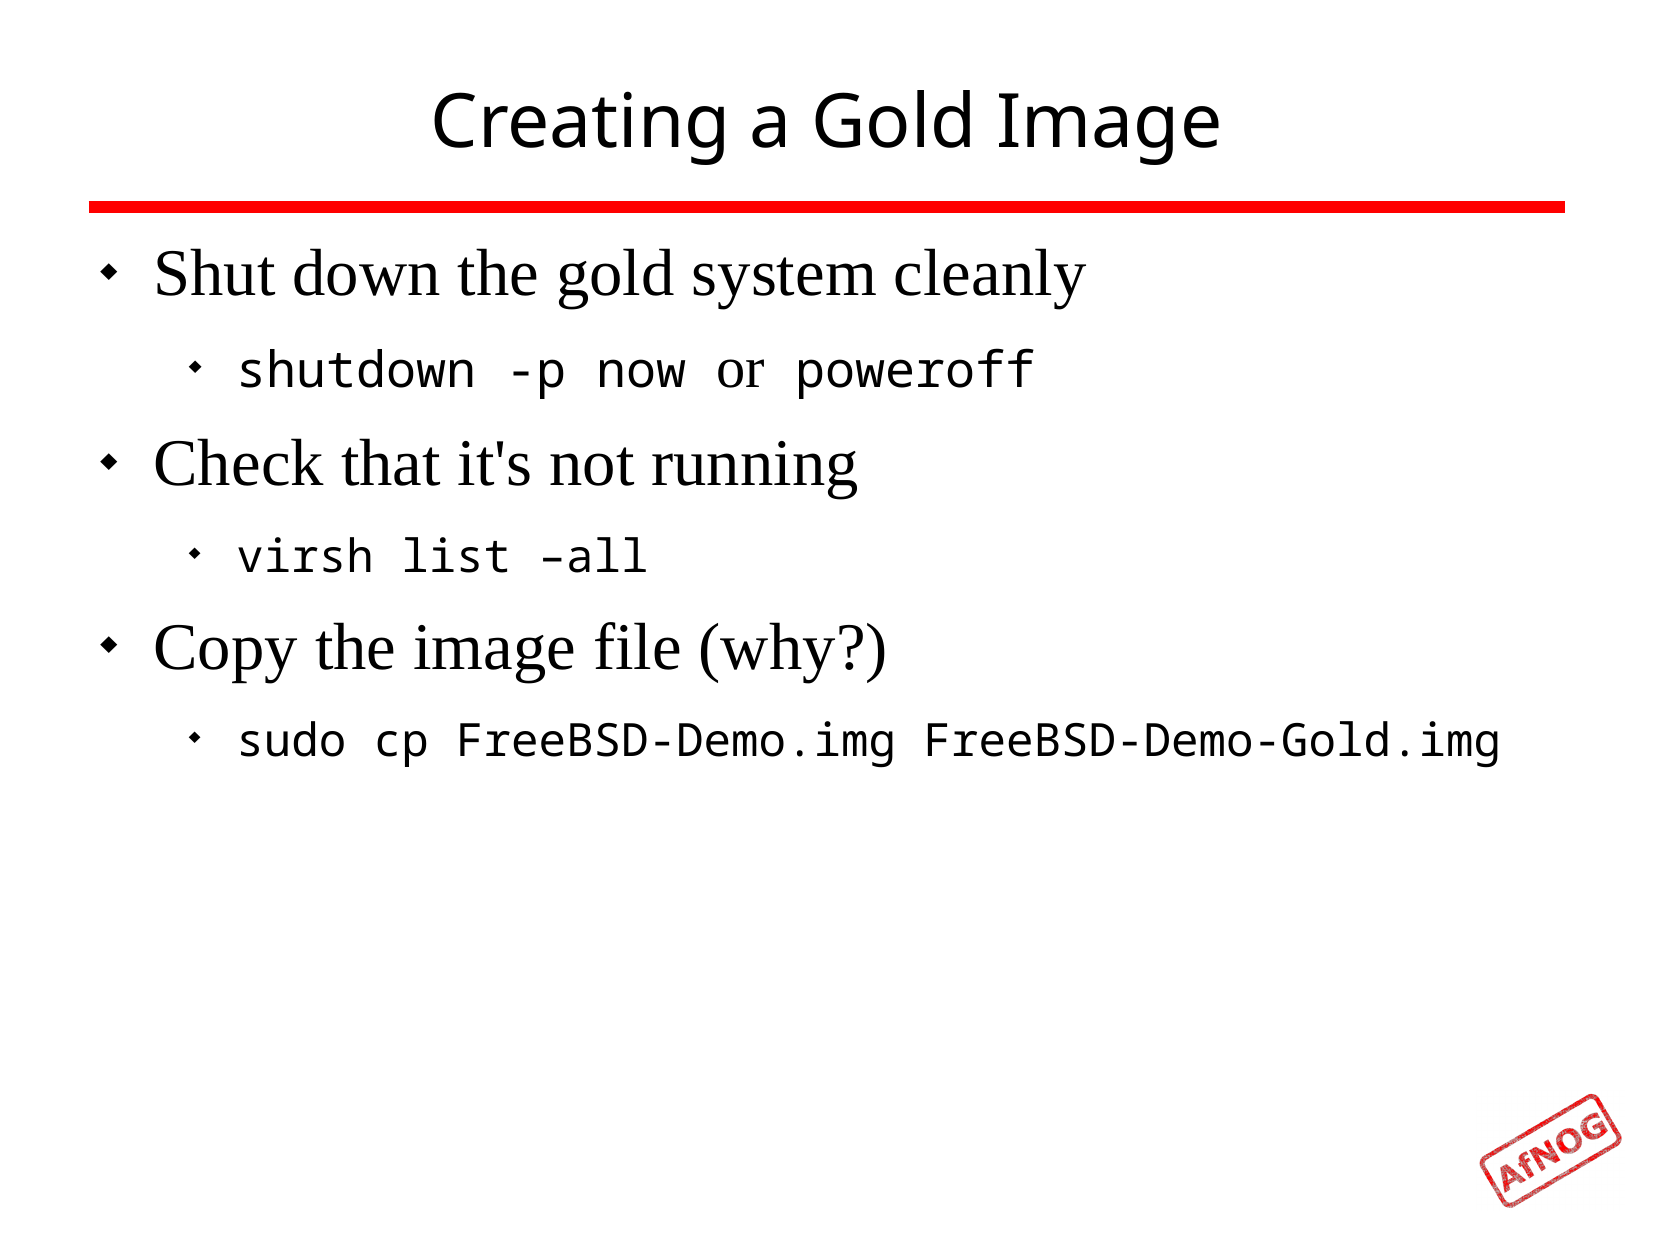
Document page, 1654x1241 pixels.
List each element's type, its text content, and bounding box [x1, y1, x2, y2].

picture [1476, 1090, 1625, 1211]
title Creating a Gold Image [82, 29, 1571, 207]
list Shut down the gold system cleanly shutdown -p now or poweroff Check that it's not running virsh list –all Copy the image file (why?) sudo cp FreeBSD-Demo.img FreeBSD-Demo-Gold.img [82, 236, 1571, 1152]
